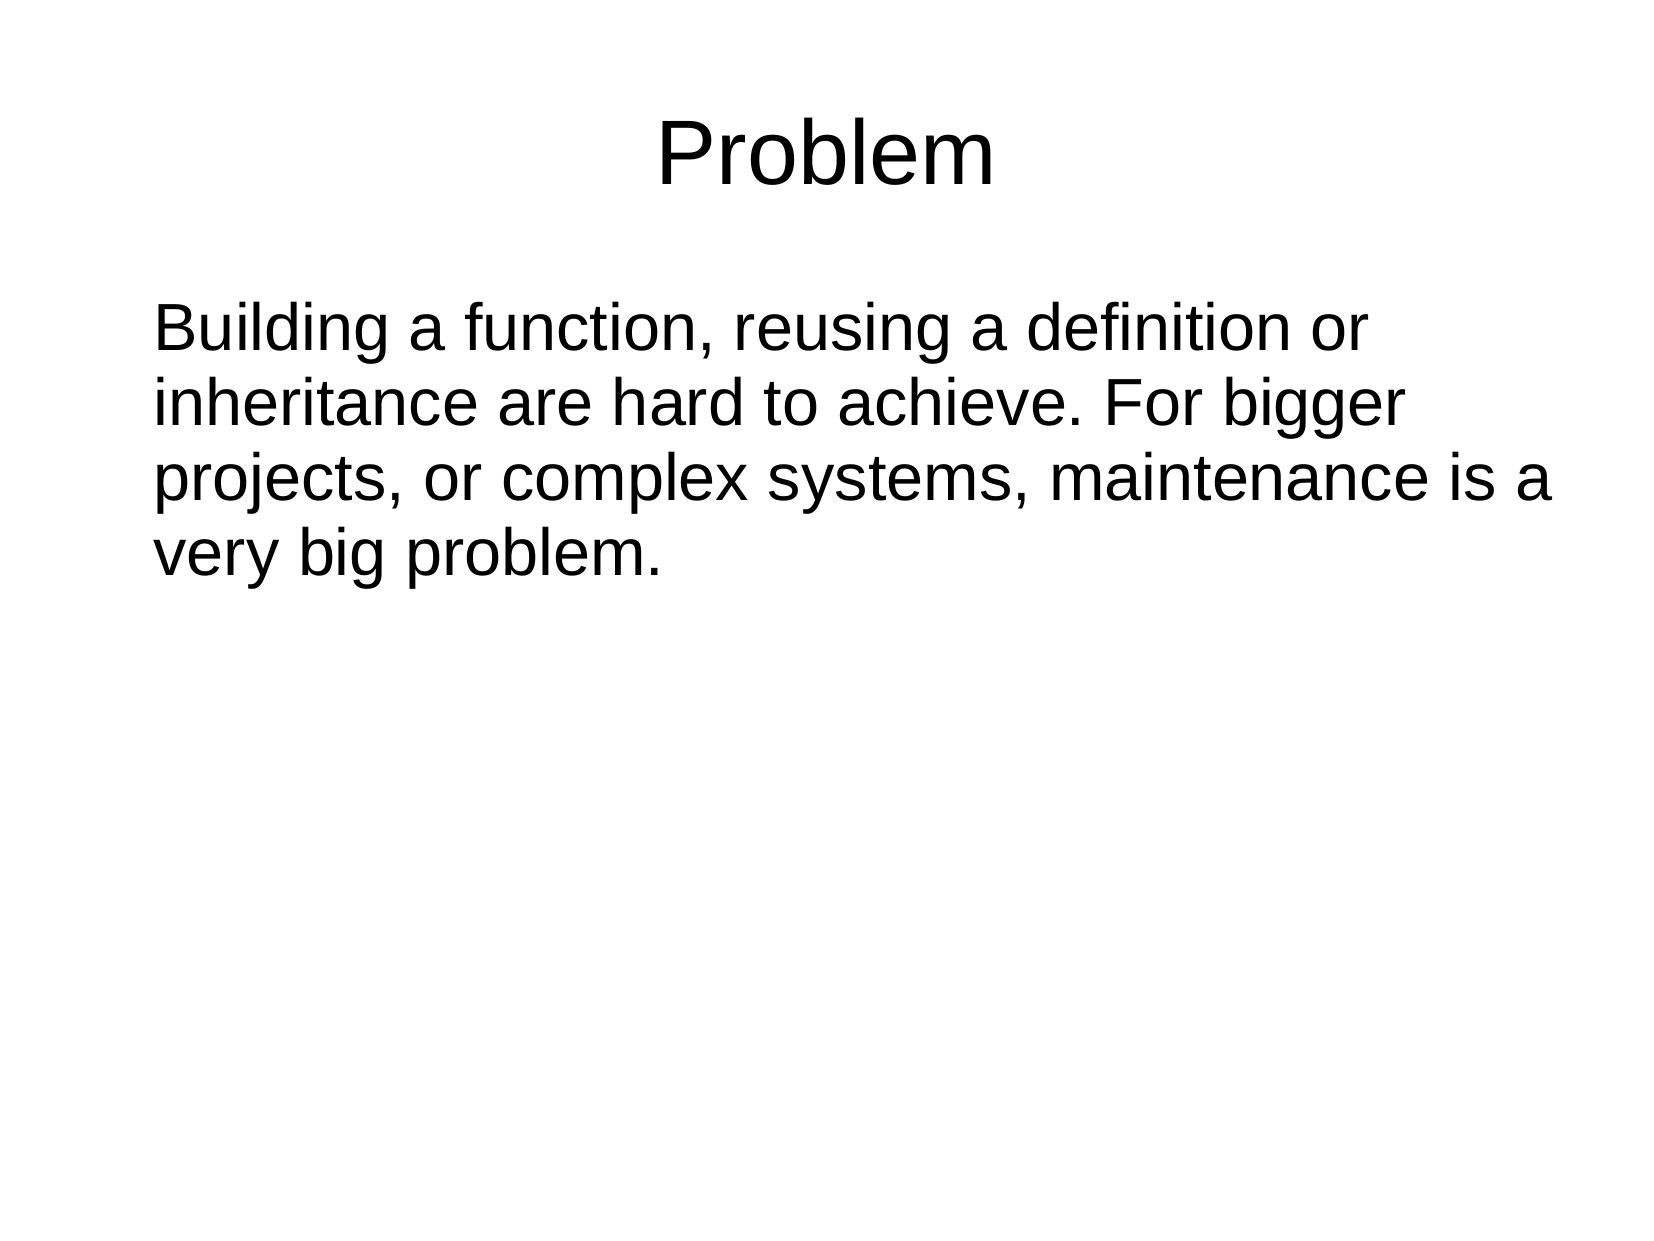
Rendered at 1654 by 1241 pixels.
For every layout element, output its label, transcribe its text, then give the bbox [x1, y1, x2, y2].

list Building a function, reusing a definition or inheritance are hard to achieve. For bigger projects, or complex systems, maintenance is a very big problem. [82, 290, 1571, 1010]
title Problem [82, 49, 1571, 257]
